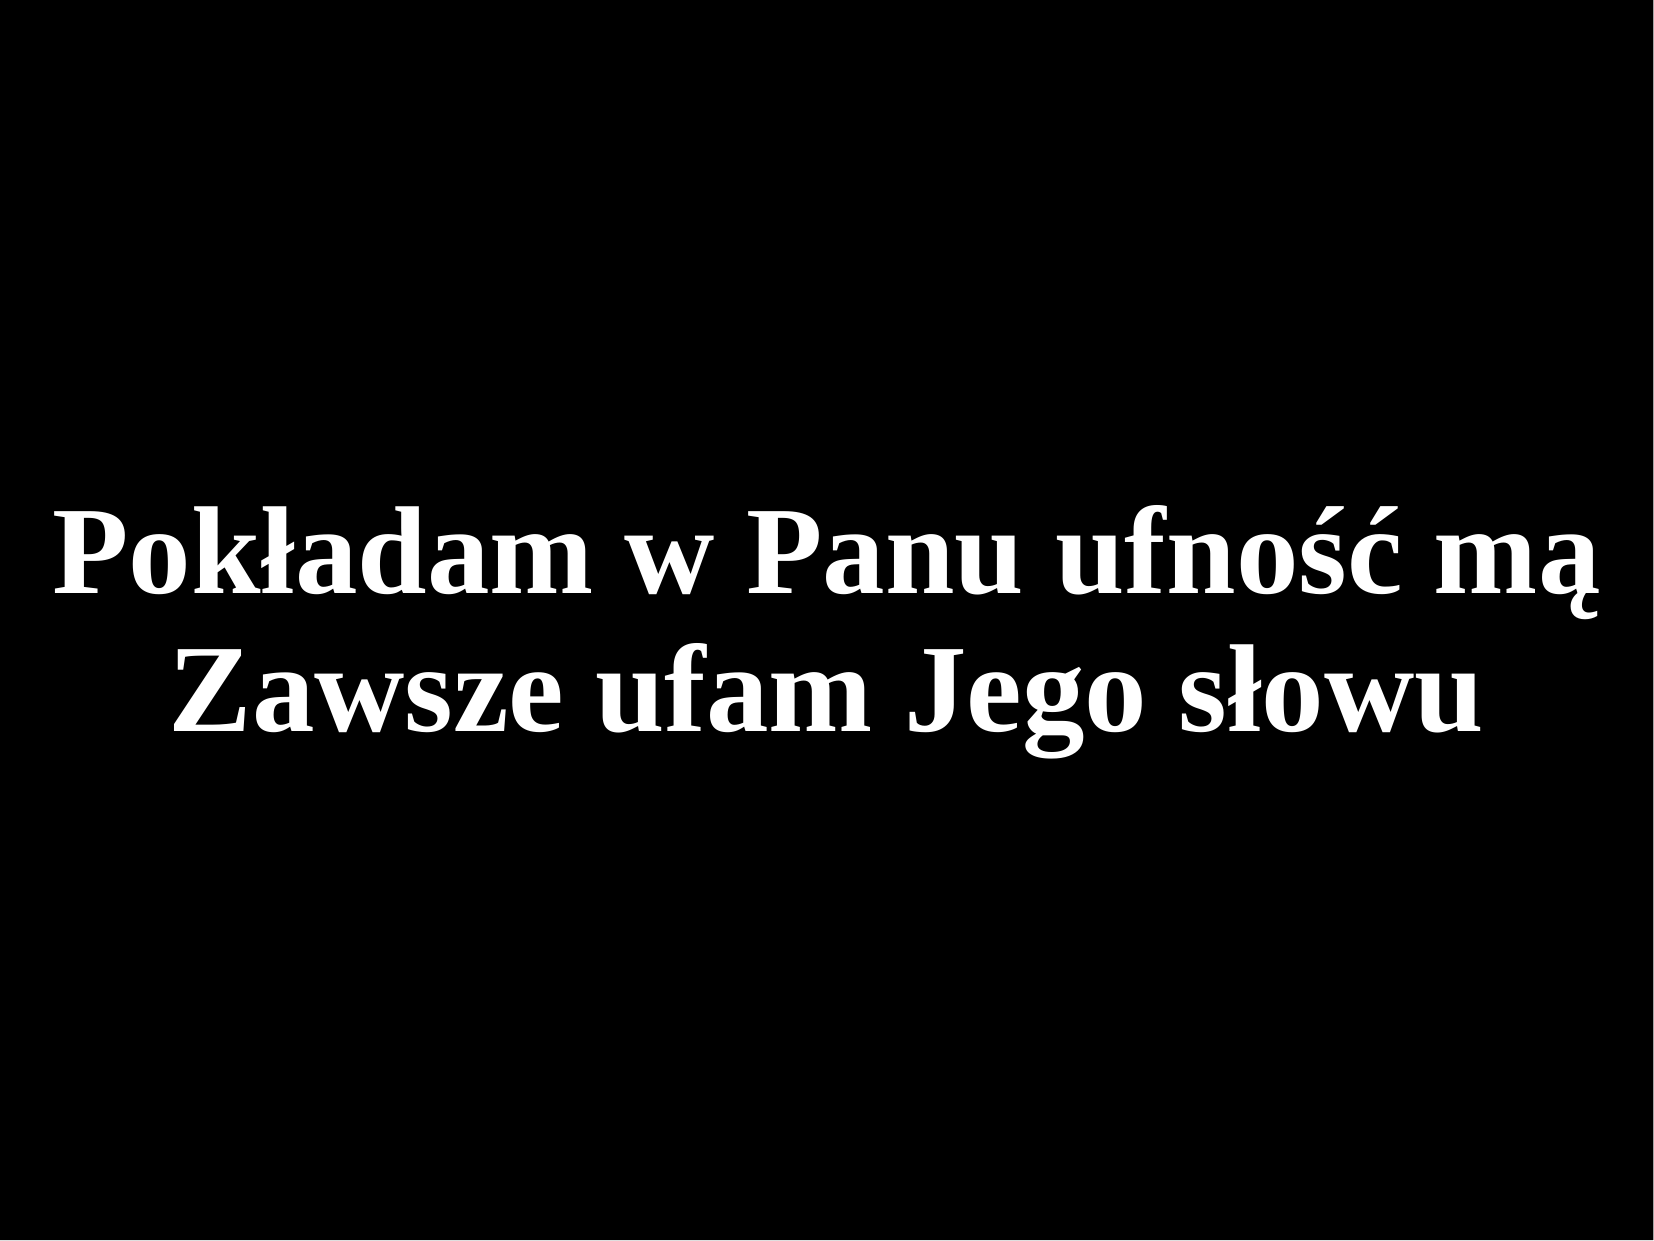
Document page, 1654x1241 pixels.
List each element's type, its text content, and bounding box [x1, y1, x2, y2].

title Pokładam w Panu ufność mą Zawsze ufam Jego słowu [0, 0, 1654, 1241]
